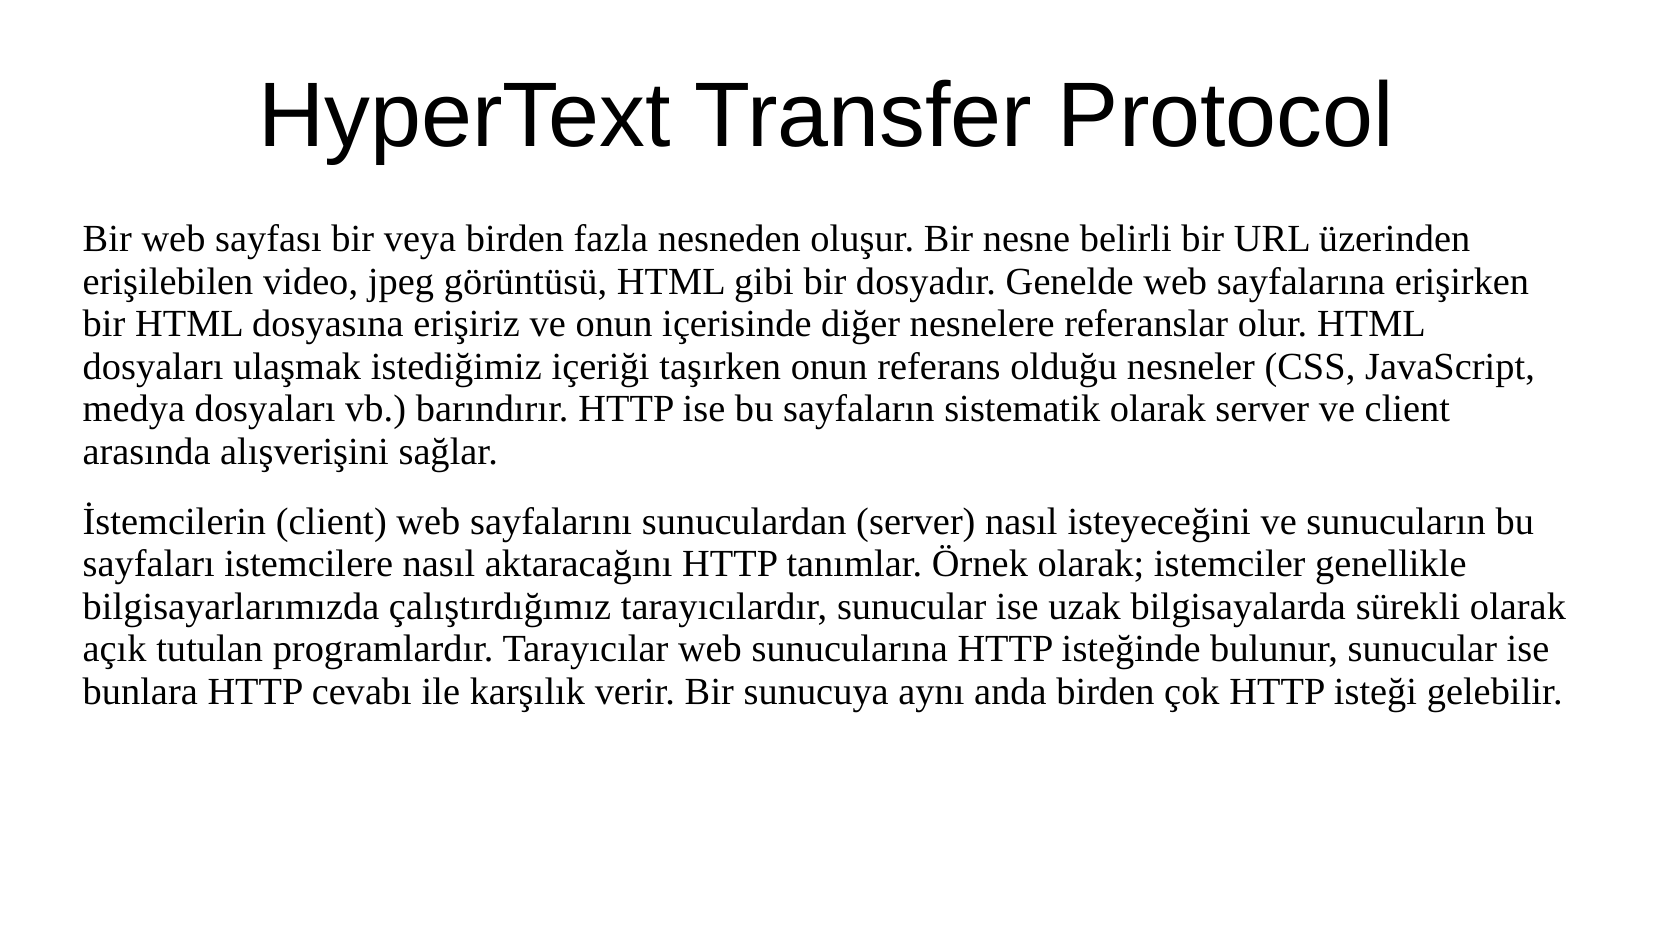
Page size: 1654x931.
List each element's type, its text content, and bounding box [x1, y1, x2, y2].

list Bir web sayfası bir veya birden fazla nesneden oluşur. Bir nesne belirli bir URL üzerinden erişilebilen video, jpeg görüntüsü, HTML gibi bir dosyadır. Genelde web sayfalarına erişirken bir HTML dosyasına erişiriz ve onun içerisinde diğer nesnelere referanslar olur. HTML dosyaları ulaşmak istediğimiz içeriği taşırken onun referans olduğu nesneler (CSS, JavaScript, medya dosyaları vb.) barındırır. HTTP ise bu sayfaların sistematik olarak server ve client arasında alışverişini sağlar. İstemcilerin (client) web sayfalarını sunuculardan (server) nasıl isteyeceğini ve sunucuların bu sayfaları istemcilere nasıl aktaracağını HTTP tanımlar. Örnek olarak; istemciler genellikle bilgisayarlarımızda çalıştırdığımız tarayıcılardır, sunucular ise uzak bilgisayalarda sürekli olarak açık tutulan programlardır. Tarayıcılar web sunucularına HTTP isteğinde bulunur, sunucular ise bunlara HTTP cevabı ile karşılık verir. Bir sunucuya aynı anda birden çok HTTP isteği gelebilir. [82, 217, 1571, 758]
title HyperText Transfer Protocol [82, 37, 1571, 193]
